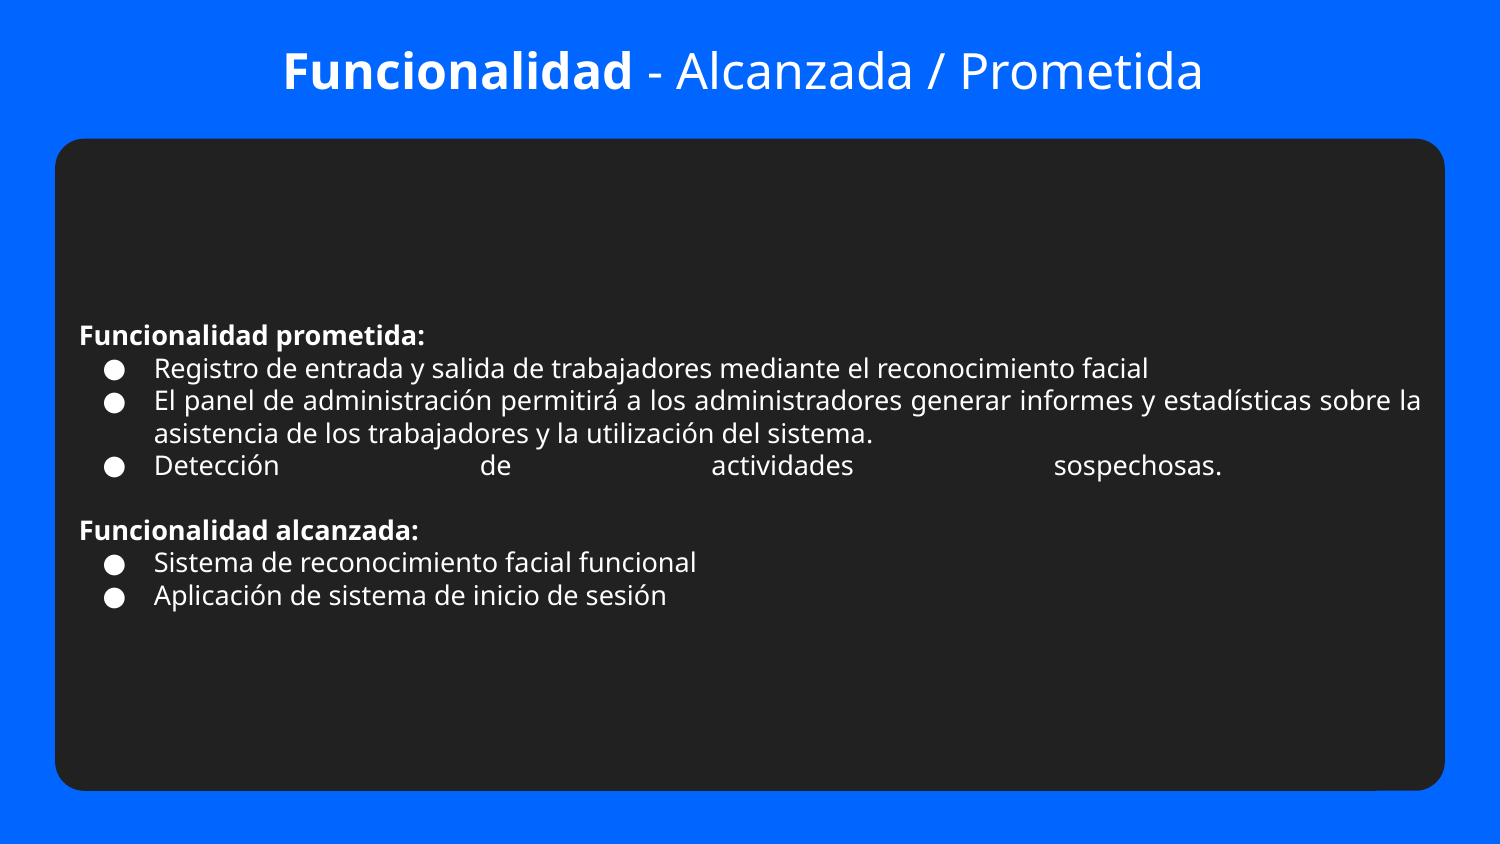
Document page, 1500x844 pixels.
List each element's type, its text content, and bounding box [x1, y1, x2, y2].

text_box Funcionalidad - Alcanzada / Prometida [0, 0, 1500, 139]
text_box Funcionalidad prometida: Registro de entrada y salida de trabajadores mediante el reconocimiento facial El panel de administración permitirá a los administradores generar informes y estadísticas sobre la asistencia de los trabajadores y la utilización del sistema. Detección de actividades sospechosas. Funcionalidad alcanzada: Sistema de reconocimiento facial funcional Aplicación de sistema de inicio de sesión [55, 138, 1445, 791]
